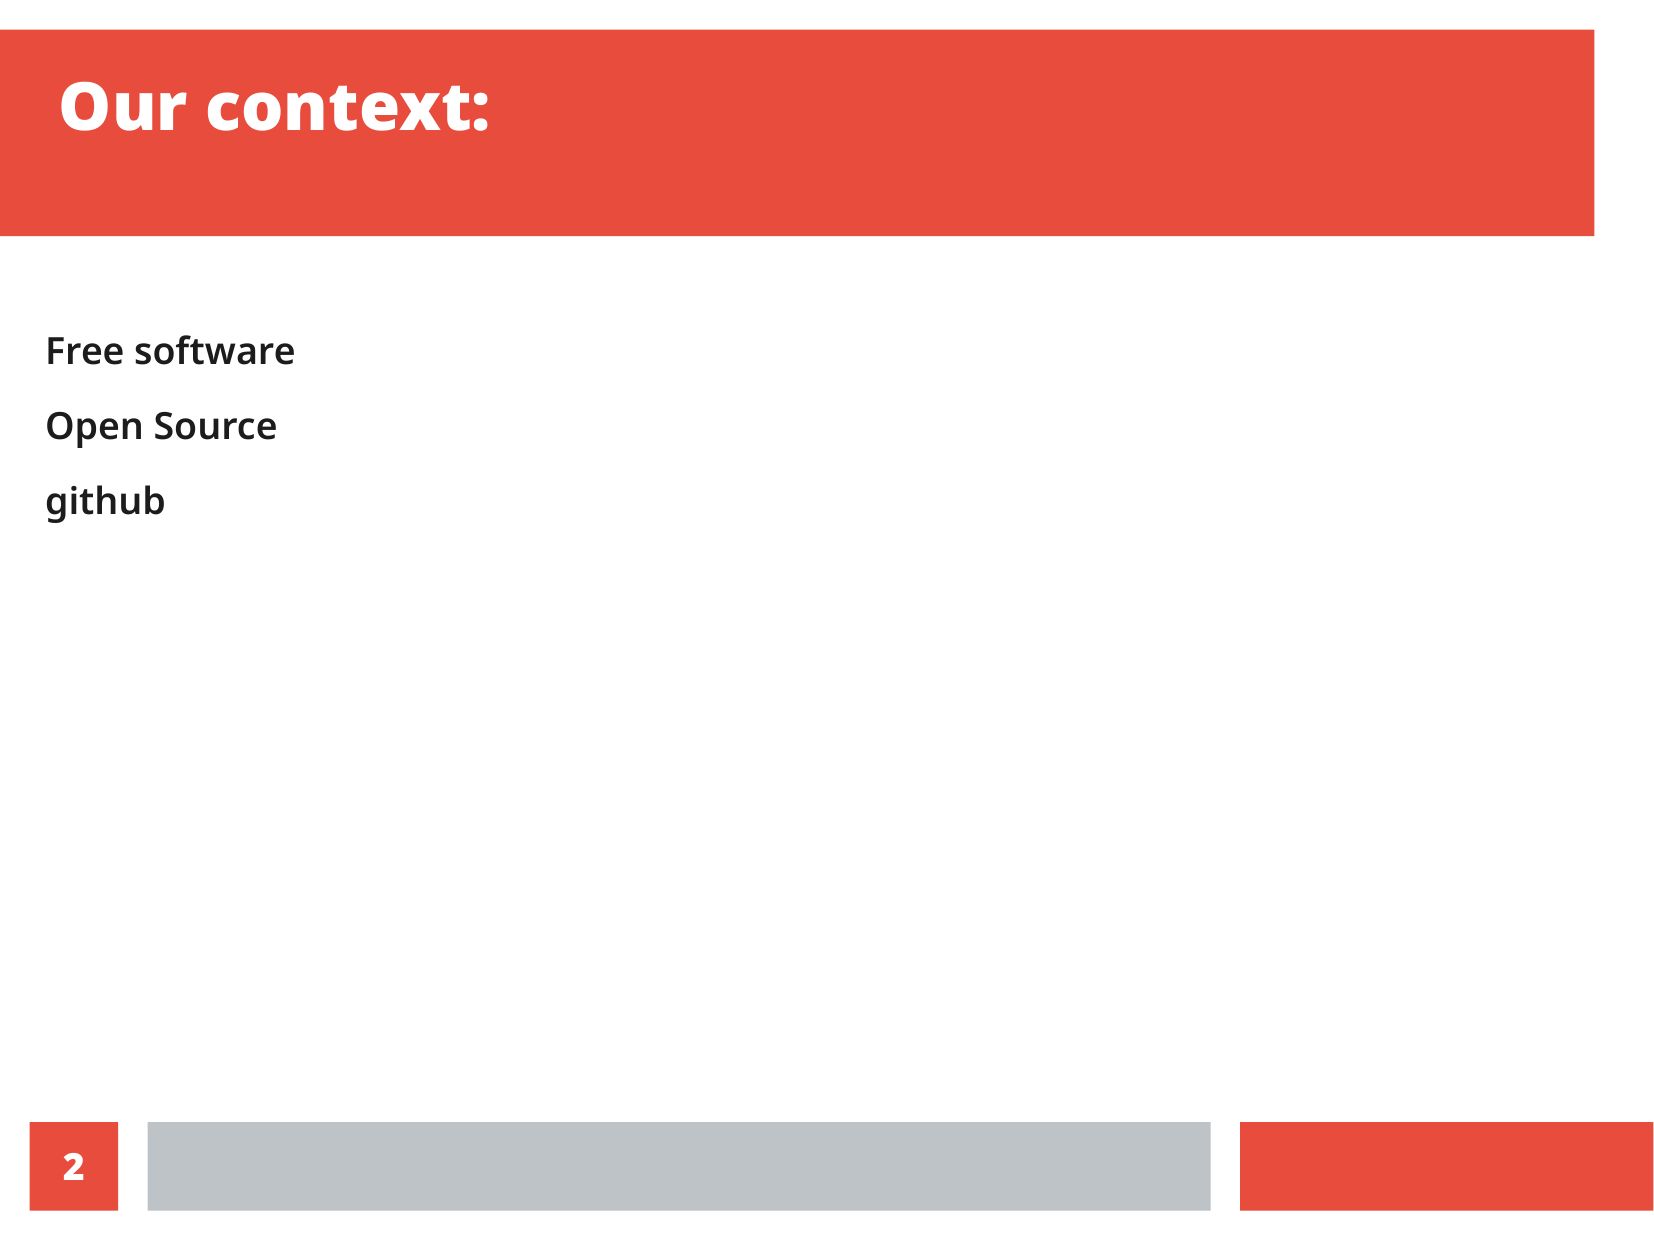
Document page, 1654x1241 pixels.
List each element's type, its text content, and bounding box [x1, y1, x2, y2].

title Our context: [59, 59, 1595, 137]
list Free software Open Source github [45, 324, 1551, 1093]
